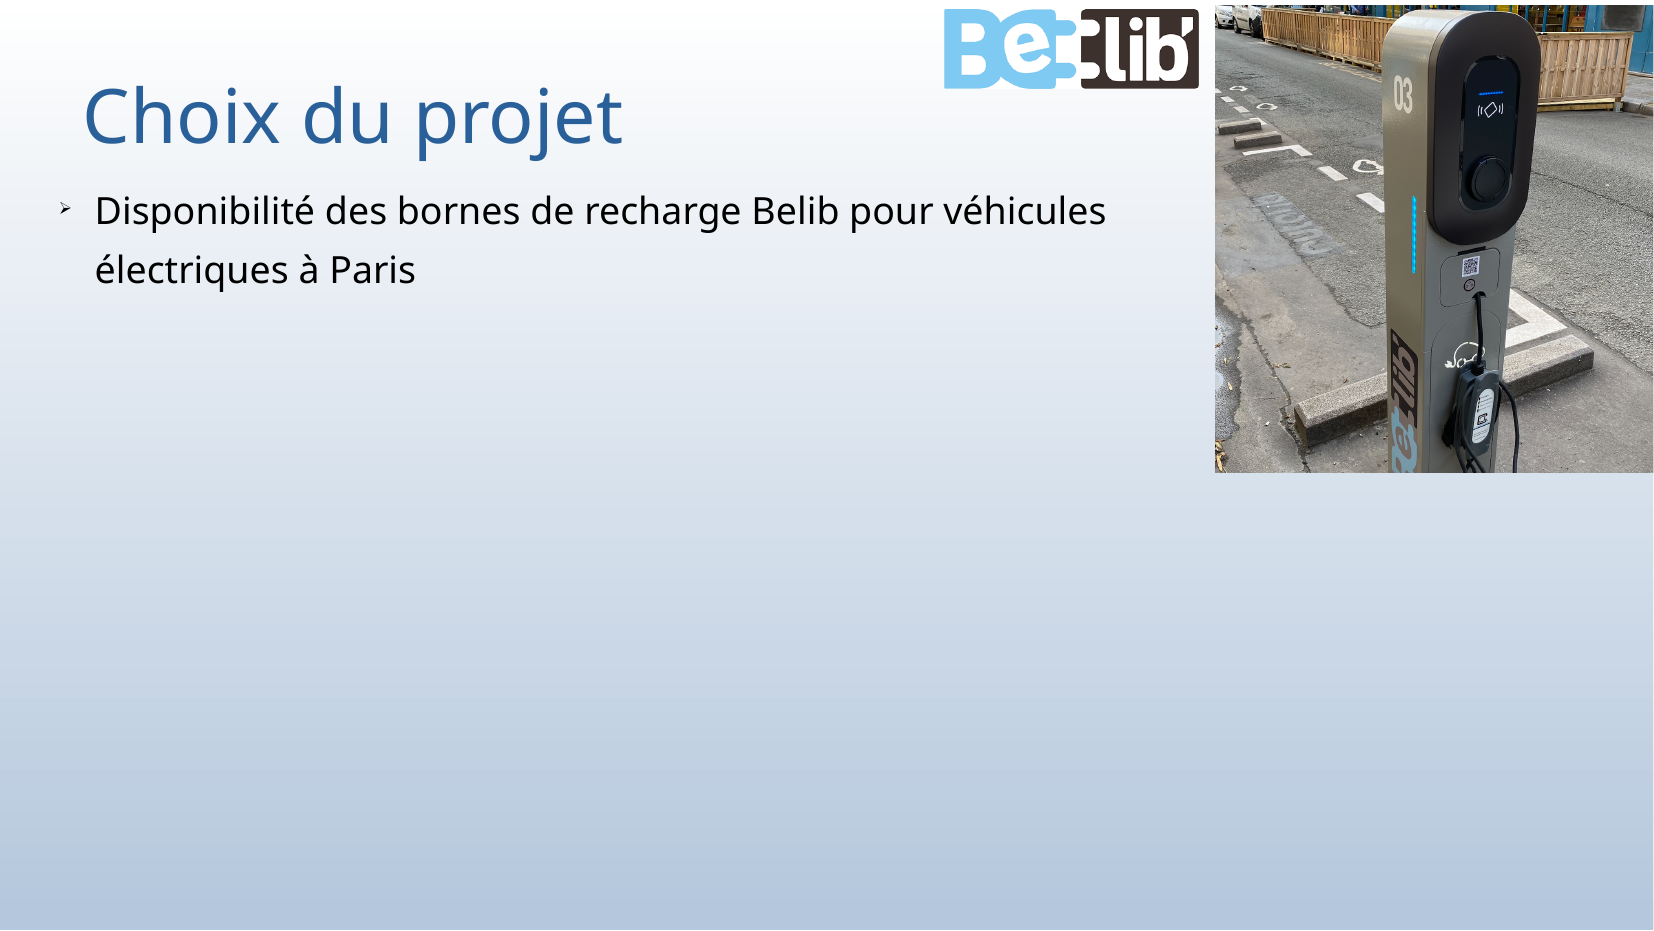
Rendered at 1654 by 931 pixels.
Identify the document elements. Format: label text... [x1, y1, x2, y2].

title Choix du projet [82, 37, 1215, 193]
subtitle Disponibilité des bornes de recharge Belib pour véhicules électriques à Paris [59, 177, 1152, 436]
picture [1215, 5, 1654, 473]
picture [944, 9, 1199, 89]
